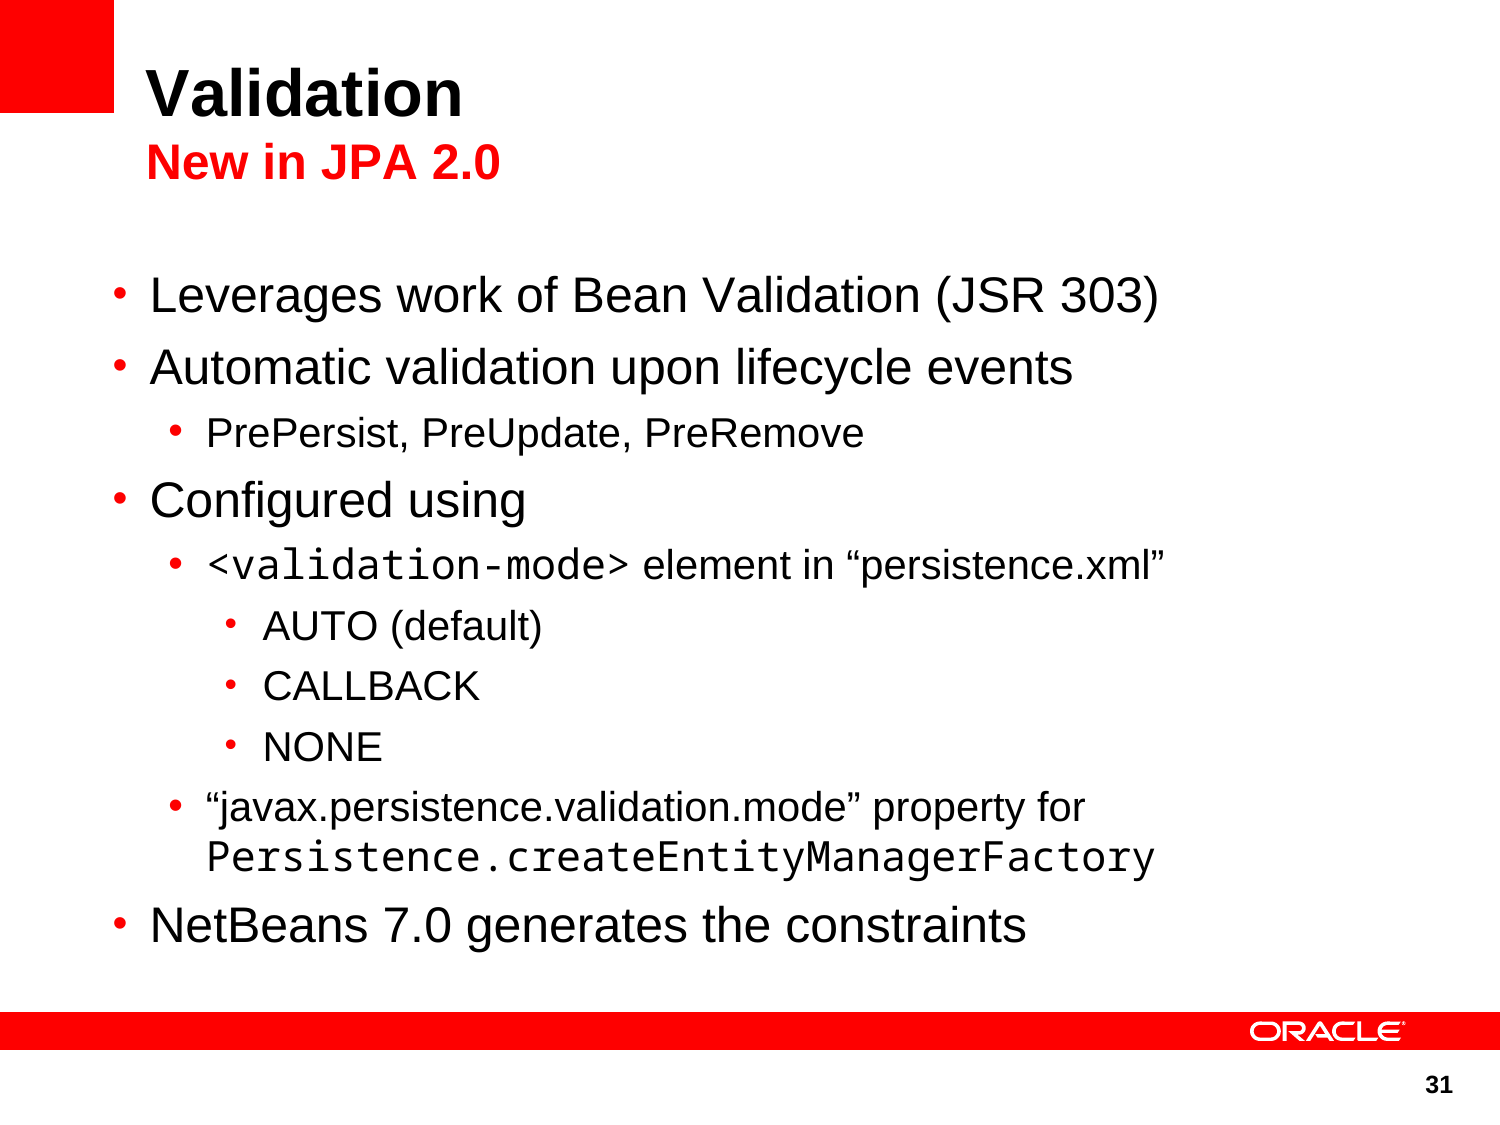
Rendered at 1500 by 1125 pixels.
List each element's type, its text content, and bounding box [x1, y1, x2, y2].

picture [0, 0, 114, 113]
list Leverages work of Bean Validation (JSR 303) Automatic validation upon lifecycle events PrePersist, PreUpdate, PreRemove Configured using <validation-mode> element in “persistence.xml” AUTO (default) CALLBACK NONE “javax.persistence.validation.mode” property for Persistence.createEntityManagerFactory NetBeans 7.0 generates the constraints [112, 262, 1349, 976]
title Validation New in JPA 2.0 [145, 49, 1390, 205]
picture [0, 1012, 1500, 1050]
